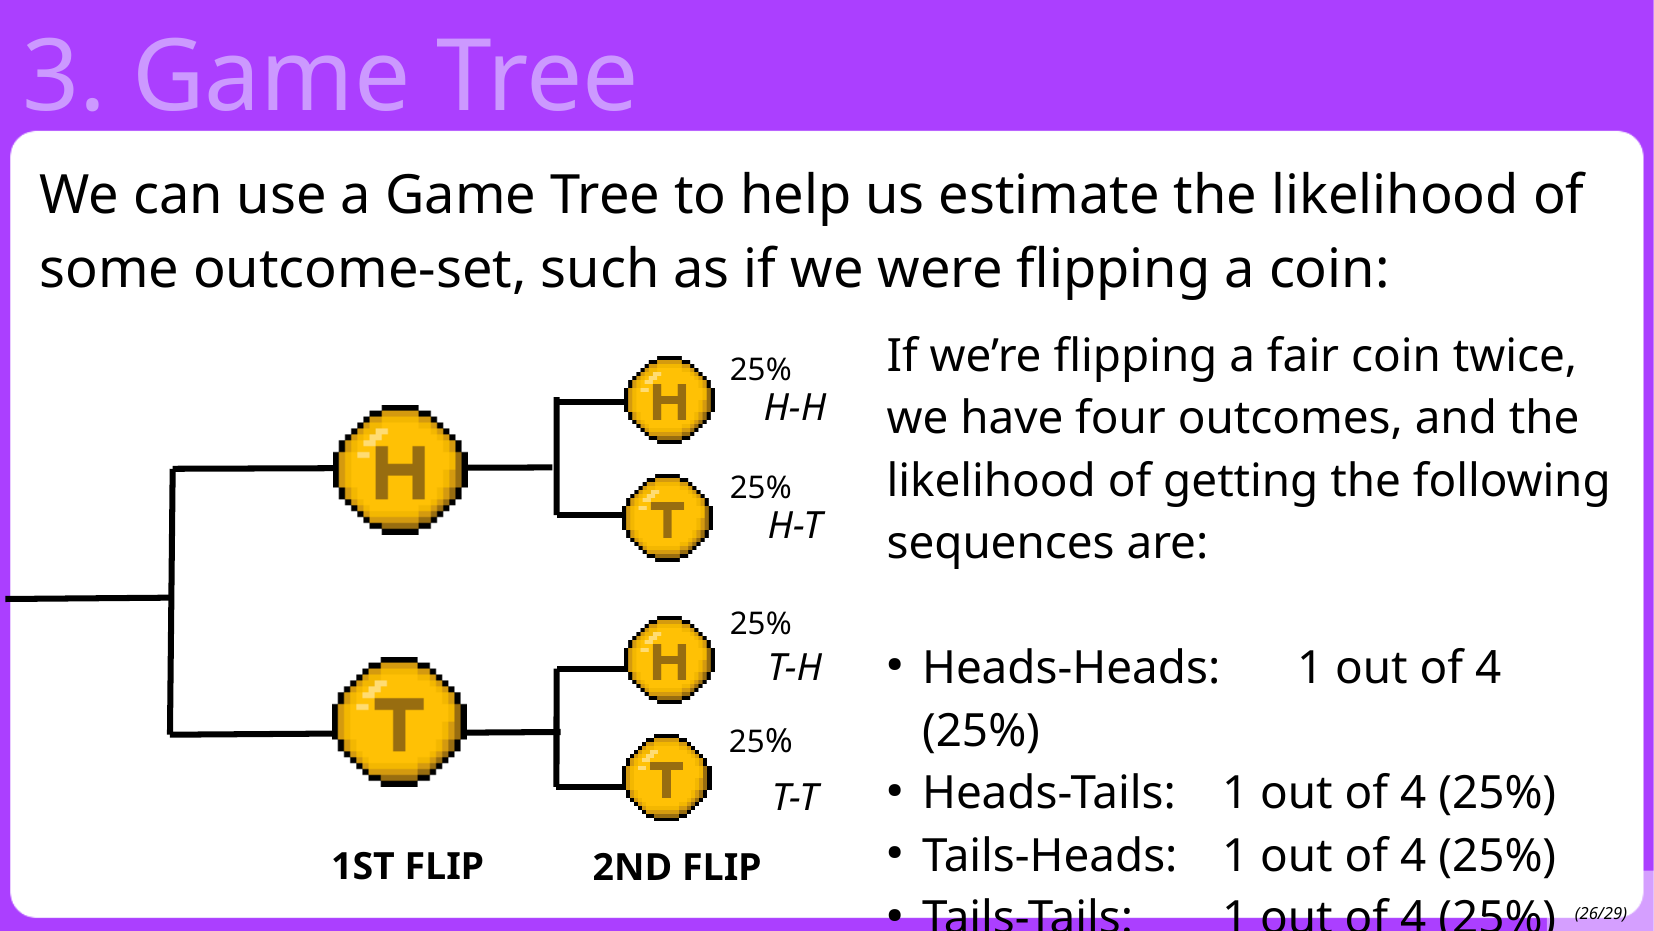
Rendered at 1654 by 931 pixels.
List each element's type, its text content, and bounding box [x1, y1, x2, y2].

picture [1405, 905, 1417, 922]
text_box 25% [697, 461, 825, 512]
picture [0, 0, 1654, 931]
text_box If we’re flipping a fair coin twice, we have four outcomes, and the likelihood of getting the following sequences are: Heads-Heads: 1 out of 4 (25%) Heads-Tails: 1 out of 4 (25%) Tails-Heads: 1 out of 4 (25%) Tails-Tails: 1 out of 4 (25%) [886, 322, 1623, 891]
text_box 25% [697, 596, 825, 647]
text_box H-T [723, 495, 867, 553]
picture [1267, 911, 1281, 930]
picture [1351, 911, 1365, 930]
text_box T-H [723, 637, 867, 695]
text_box H-H [723, 377, 867, 435]
text_box 2ND FLIP [572, 827, 782, 905]
text_box 25% [697, 342, 825, 393]
text_box 25% [697, 714, 825, 767]
picture [1530, 916, 1536, 930]
title 3. Game Tree [22, 13, 1511, 130]
text_box (<number>/29) [1546, 877, 1654, 931]
text_box T-T [723, 767, 867, 825]
picture [949, 921, 961, 930]
text_box We can use a Game Tree to help us estimate the likelihood of some outcome-set, such as if we were flipping a coin: [39, 155, 1623, 288]
picture [1055, 921, 1067, 930]
text_box 1ST FLIP [315, 837, 501, 895]
